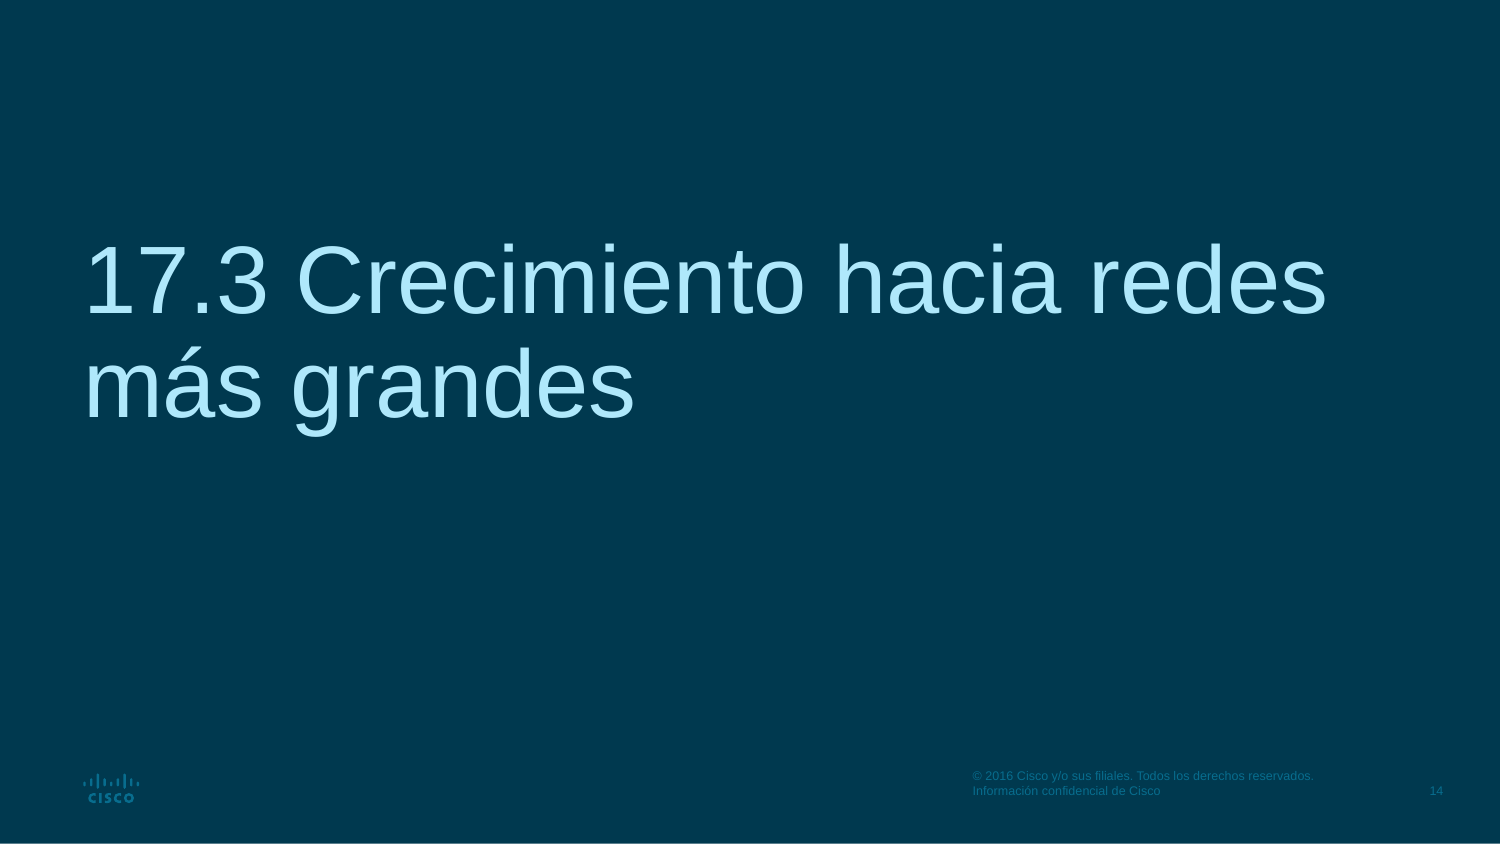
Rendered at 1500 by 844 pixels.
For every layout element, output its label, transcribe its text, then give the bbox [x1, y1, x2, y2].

title 17.3 Crecimiento hacia redes más grandes [68, 293, 1356, 446]
